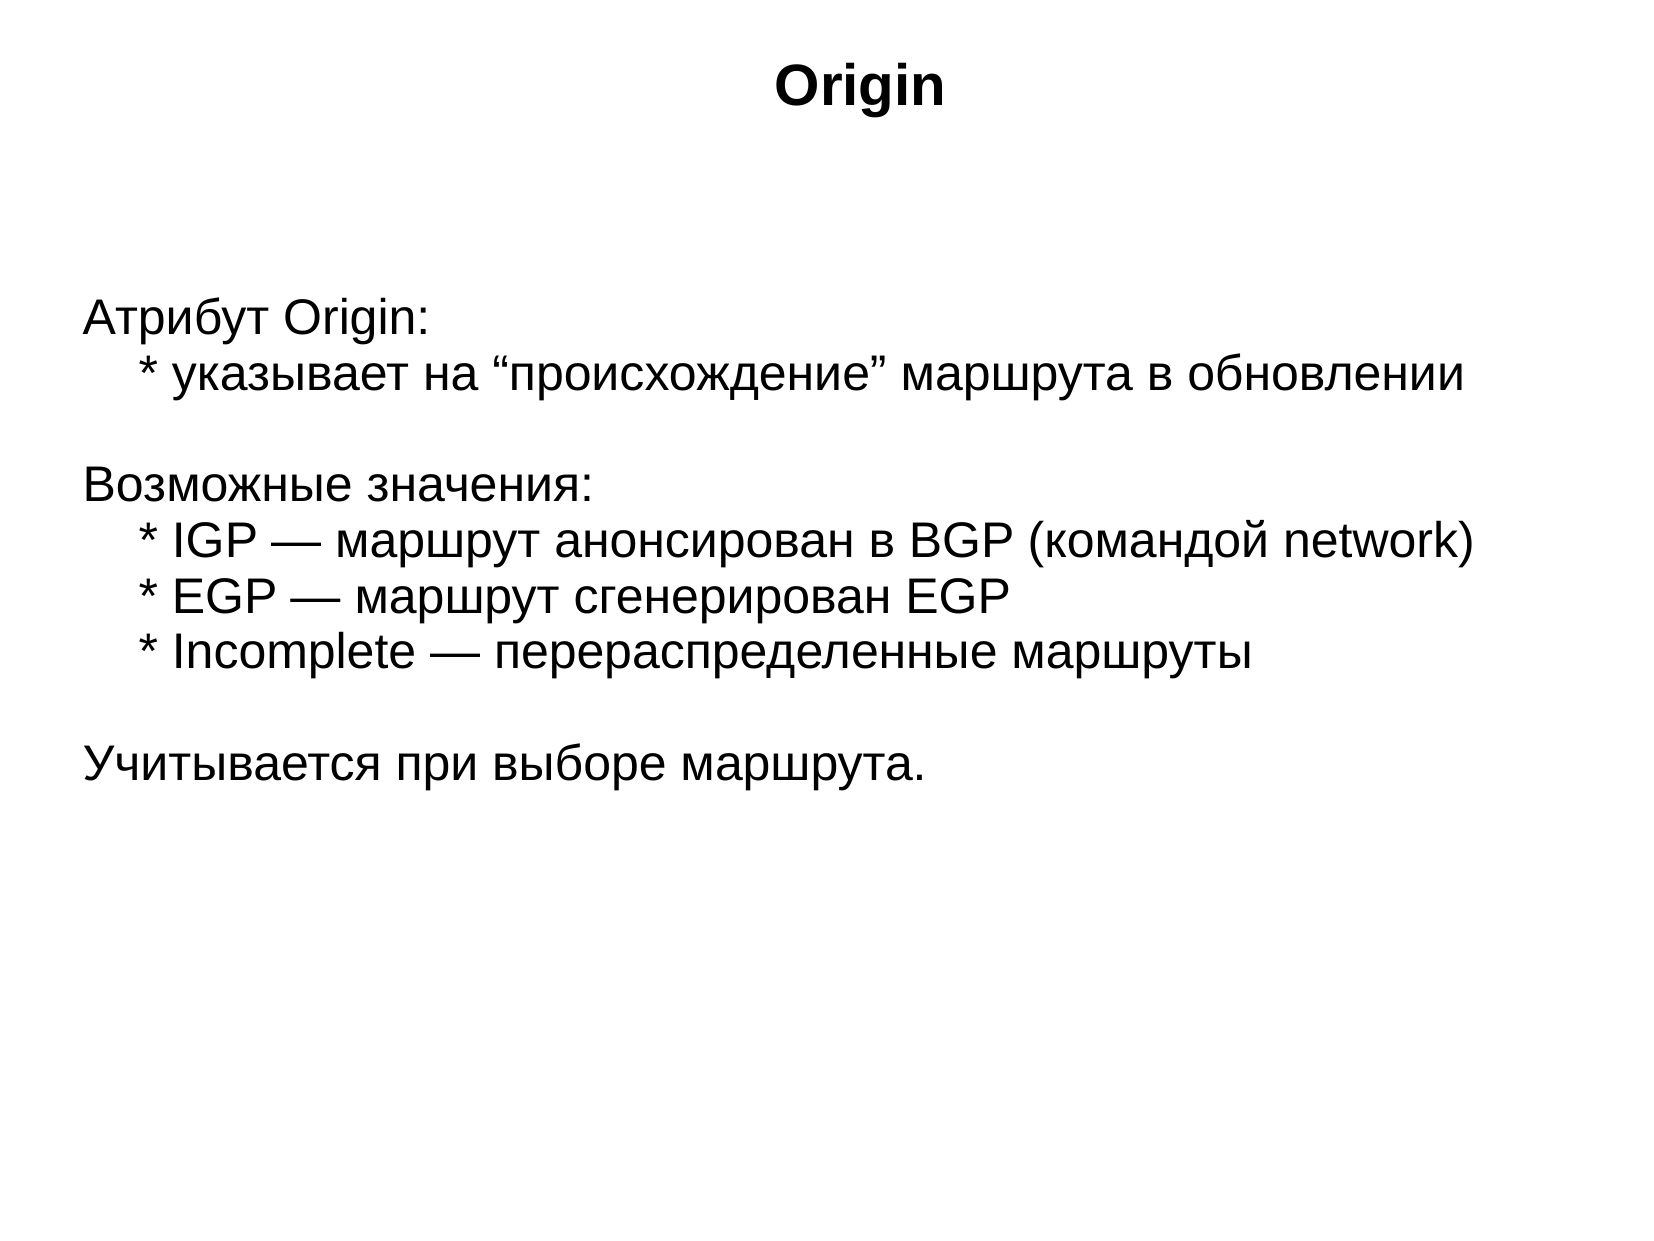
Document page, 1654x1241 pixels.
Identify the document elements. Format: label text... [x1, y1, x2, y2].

text_box Origin [123, 41, 1598, 125]
list Атрибут Origin: * указывает на “происхождение” маршрута в обновлении Возможные значения: * IGP — маршрут анонсирован в BGP (командой network) * EGP — маршрут сгенерирован EGP * Incomplete — перераспределенные маршруты Учитывается при выборе маршрута. [82, 289, 1654, 823]
